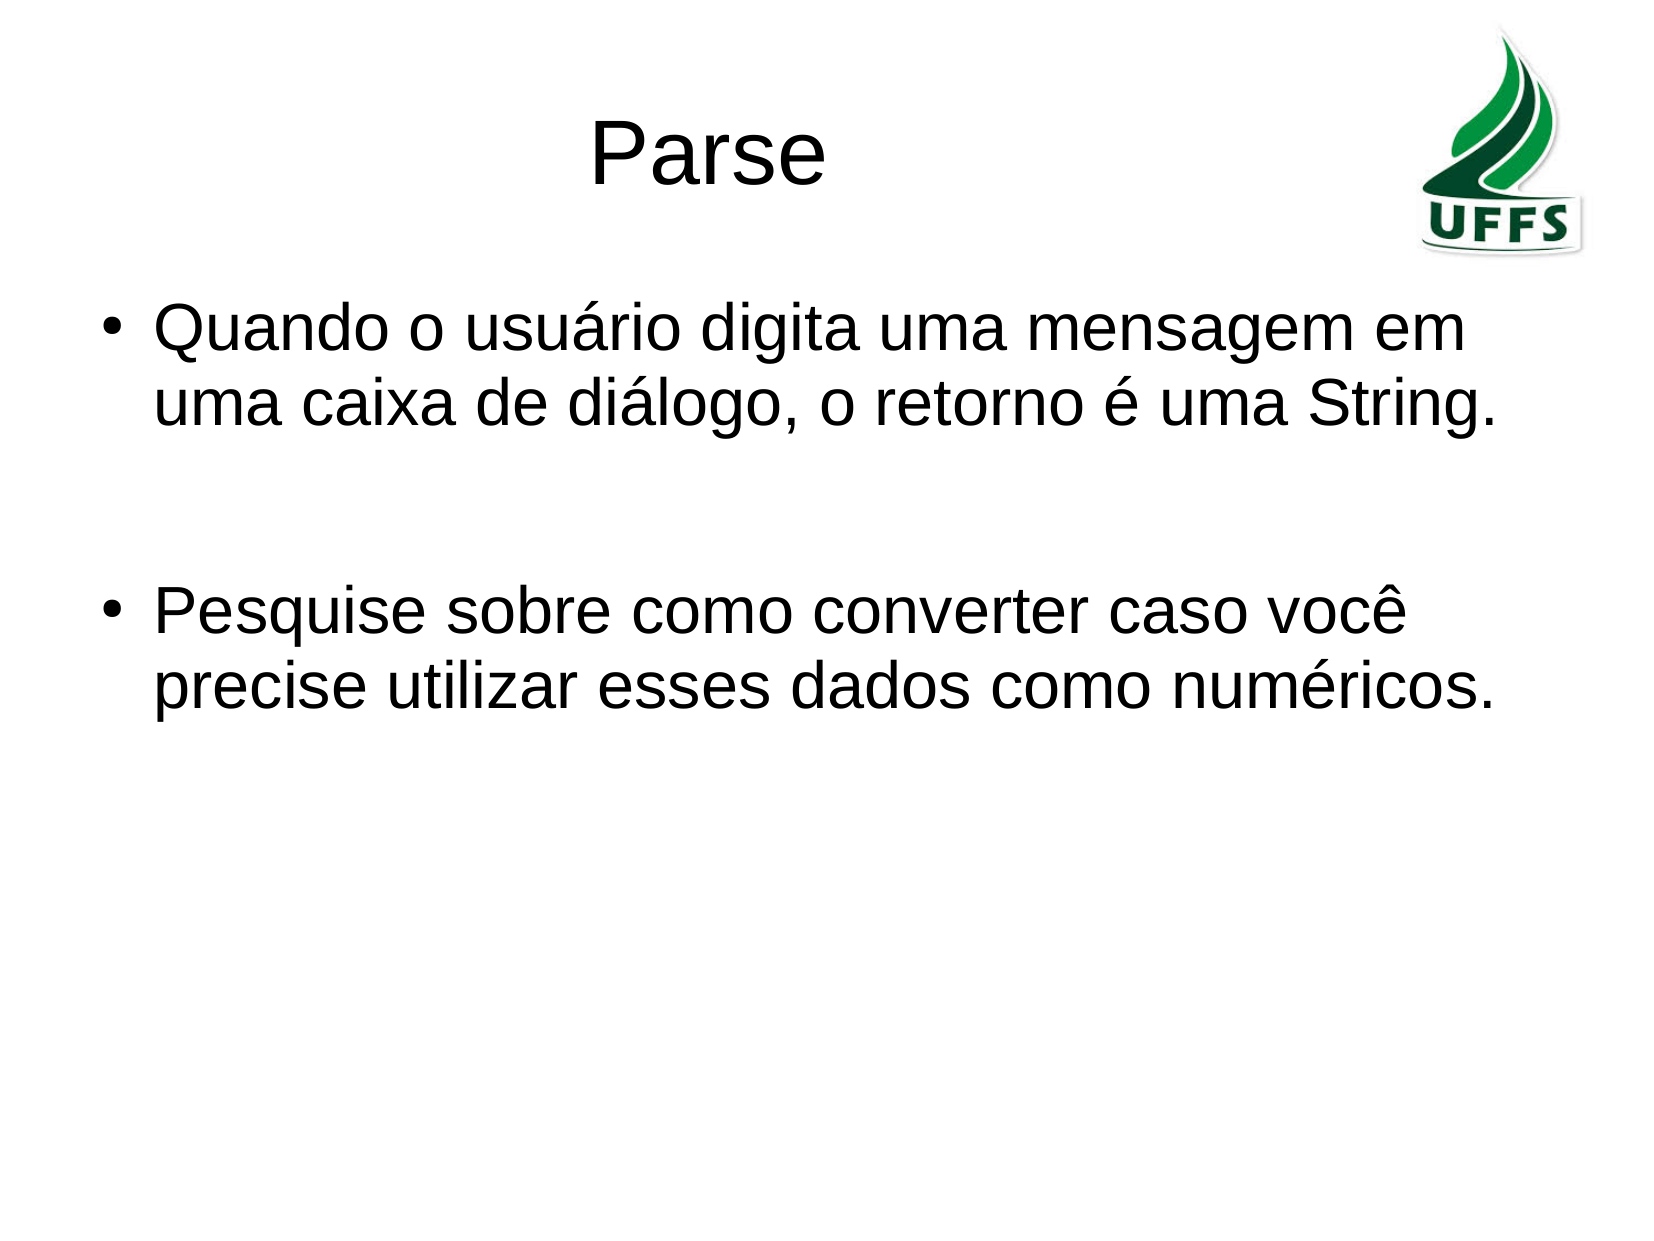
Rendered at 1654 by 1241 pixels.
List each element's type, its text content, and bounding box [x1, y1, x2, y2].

list Quando o usuário digita uma mensagem em uma caixa de diálogo, o retorno é uma String. Pesquise sobre como converter caso você precise utilizar esses dados como numéricos. [82, 290, 1571, 1010]
title Parse [82, 49, 1335, 257]
picture [1381, 20, 1624, 272]
